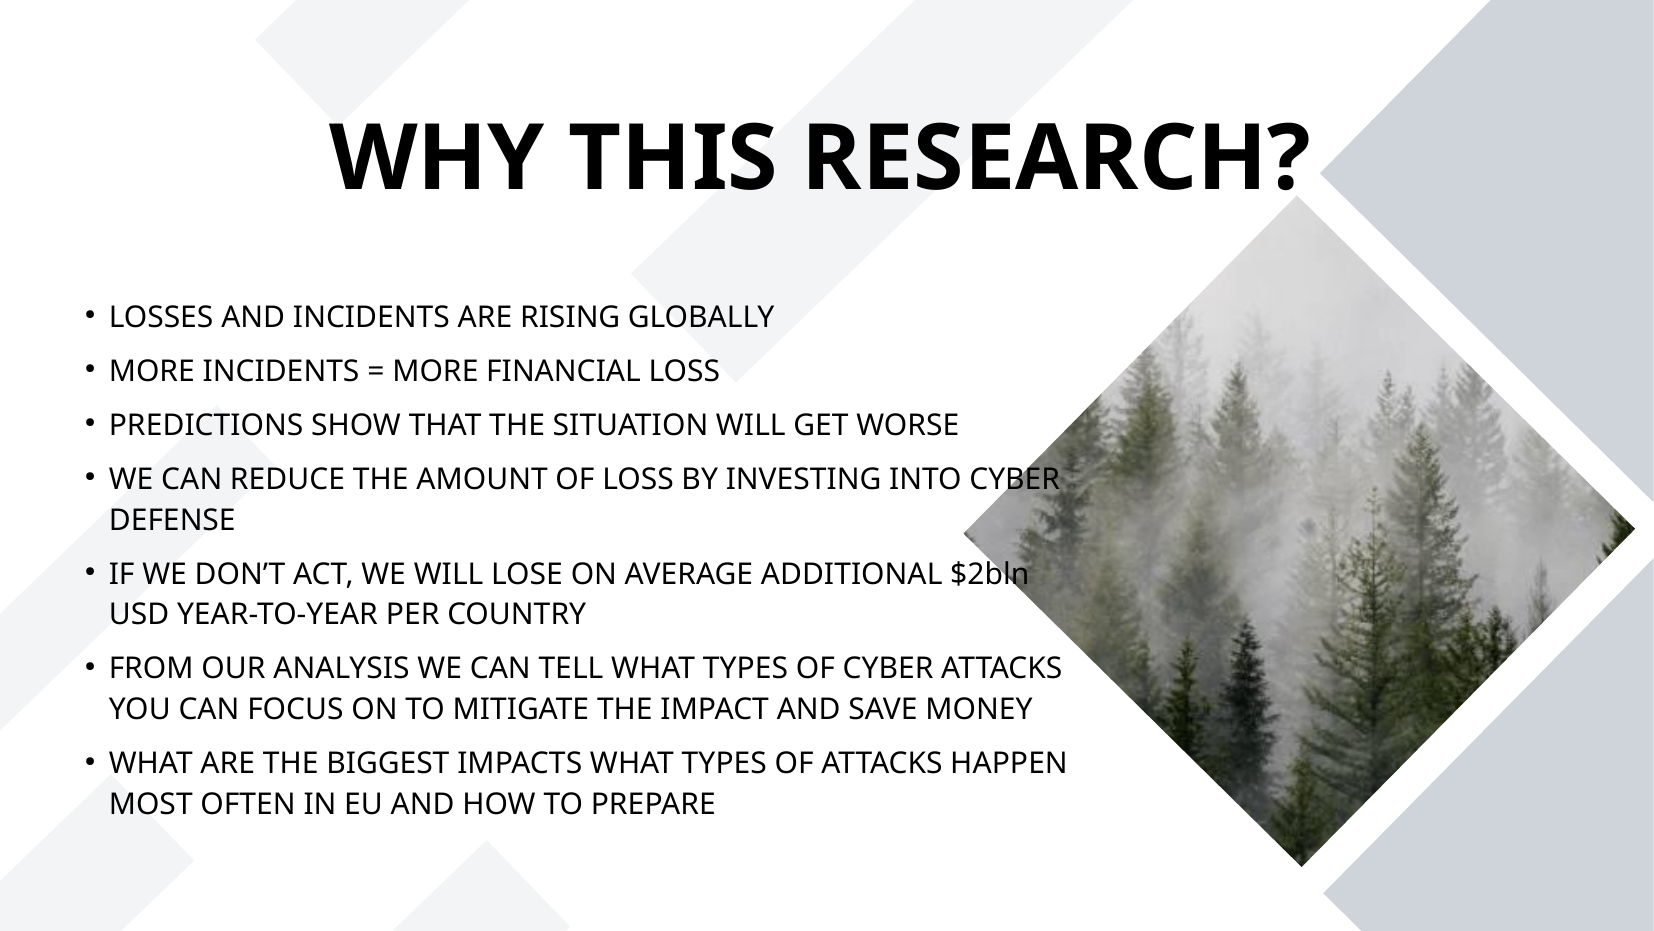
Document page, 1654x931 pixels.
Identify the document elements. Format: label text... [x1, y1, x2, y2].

text_box [1088, 233, 1636, 867]
title WHY THIS RESEARCH? [76, 76, 1565, 233]
list LOSSES AND INCIDENTS ARE RISING GLOBALLY MORE INCIDENTS = MORE FINANCIAL LOSS PREDICTIONS SHOW THAT THE SITUATION WILL GET WORSE WE CAN REDUCE THE AMOUNT OF LOSS BY INVESTING INTO CYBER DEFENSE IF WE DON’T ACT, WE WILL LOSE ON AVERAGE ADDITIONAL $2bln USD YEAR-TO-YEAR PER COUNTRY FROM OUR ANALYSIS WE CAN TELL WHAT TYPES OF CYBER ATTACKS YOU CAN FOCUS ON TO MITIGATE THE IMPACT AND SAVE MONEY WHAT ARE THE BIGGEST IMPACTS WHAT TYPES OF ATTACKS HAPPEN MOST OFTEN IN EU AND HOW TO PREPARE [76, 295, 1088, 835]
